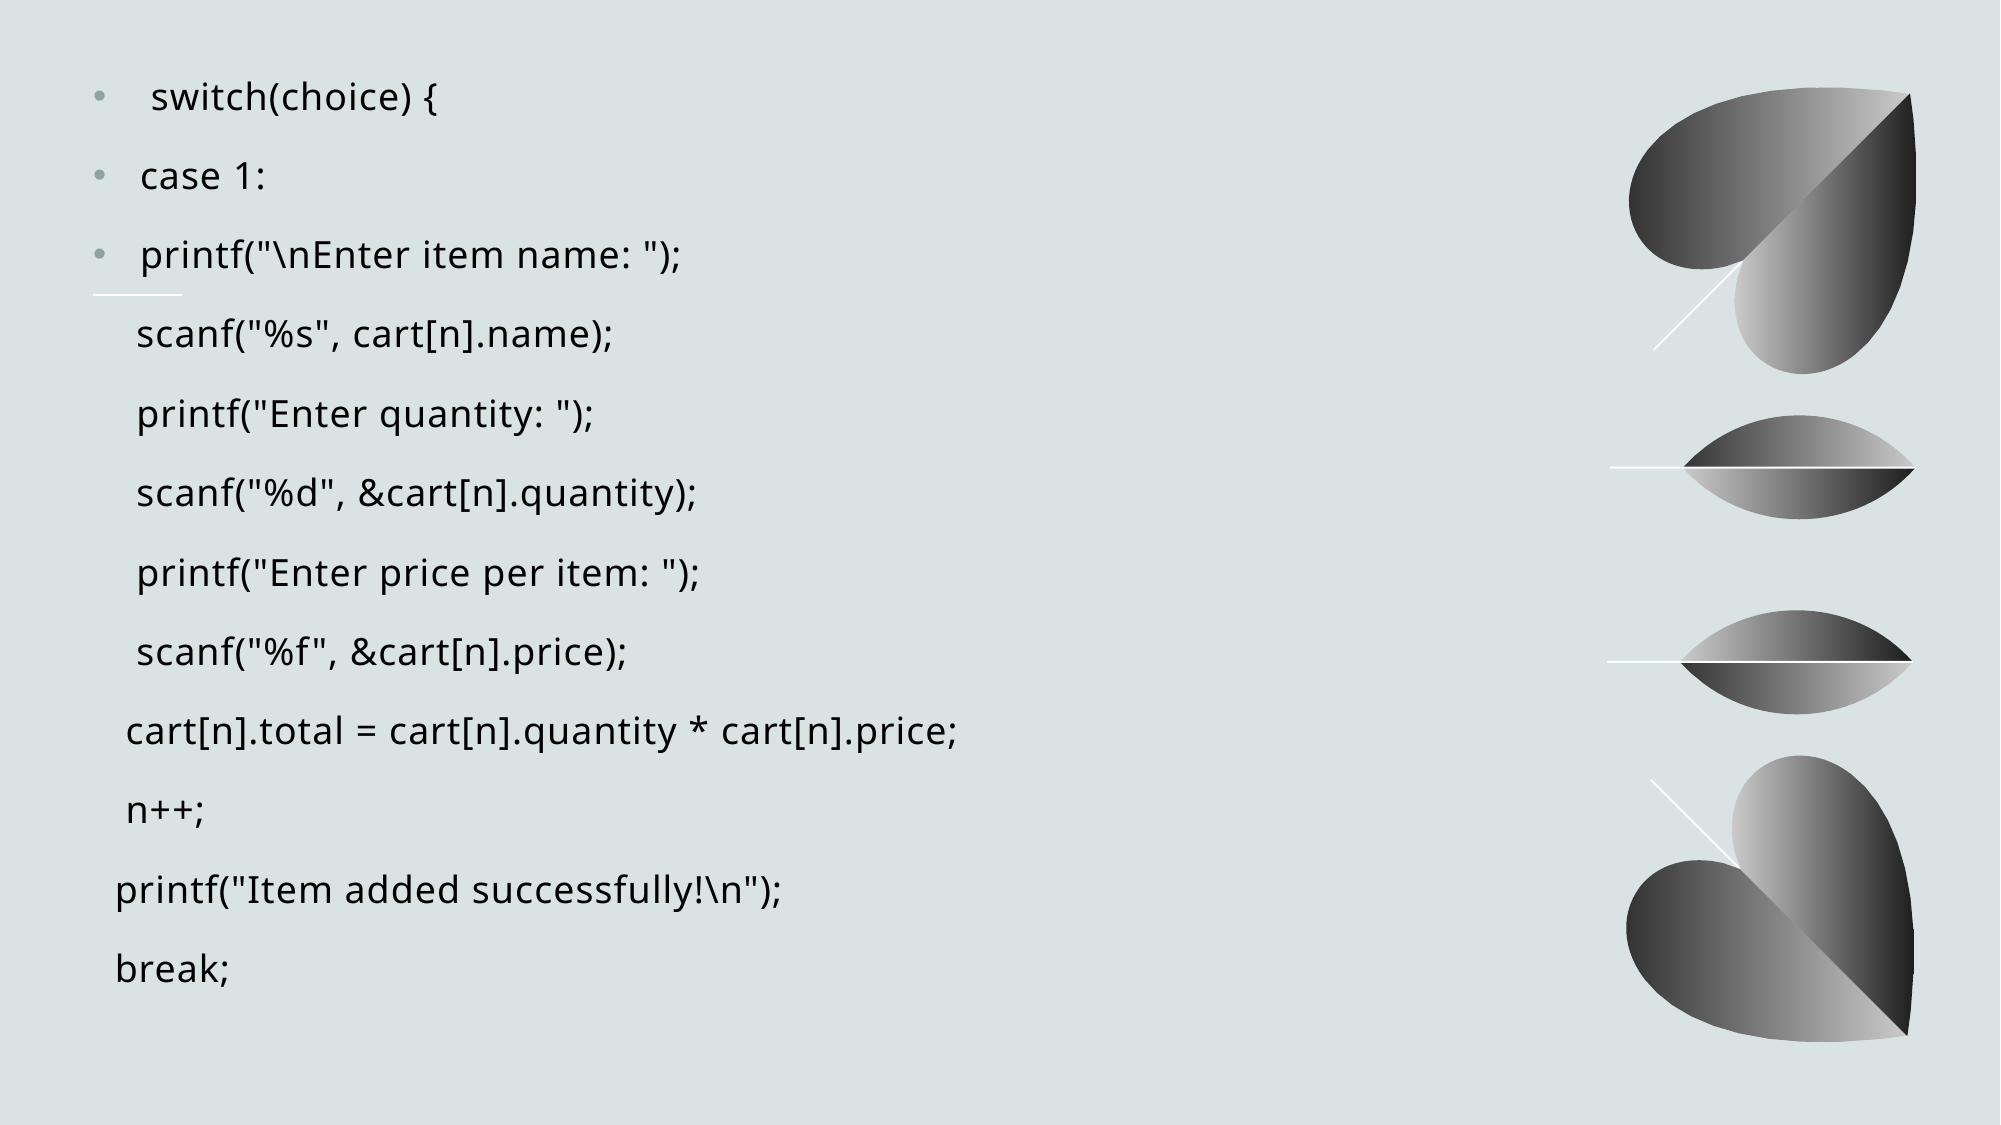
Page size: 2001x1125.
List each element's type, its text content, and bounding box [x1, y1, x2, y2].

list switch(choice) { case 1: printf("\nEnter item name: "); scanf("%s", cart[n].name); printf("Enter quantity: "); scanf("%d", &cart[n].quantity); printf("Enter price per item: "); scanf("%f", &cart[n].price); cart[n].total = cart[n].quantity * cart[n].price; n++; printf("Item added successfully!\n"); break; [93, 51, 1513, 1083]
